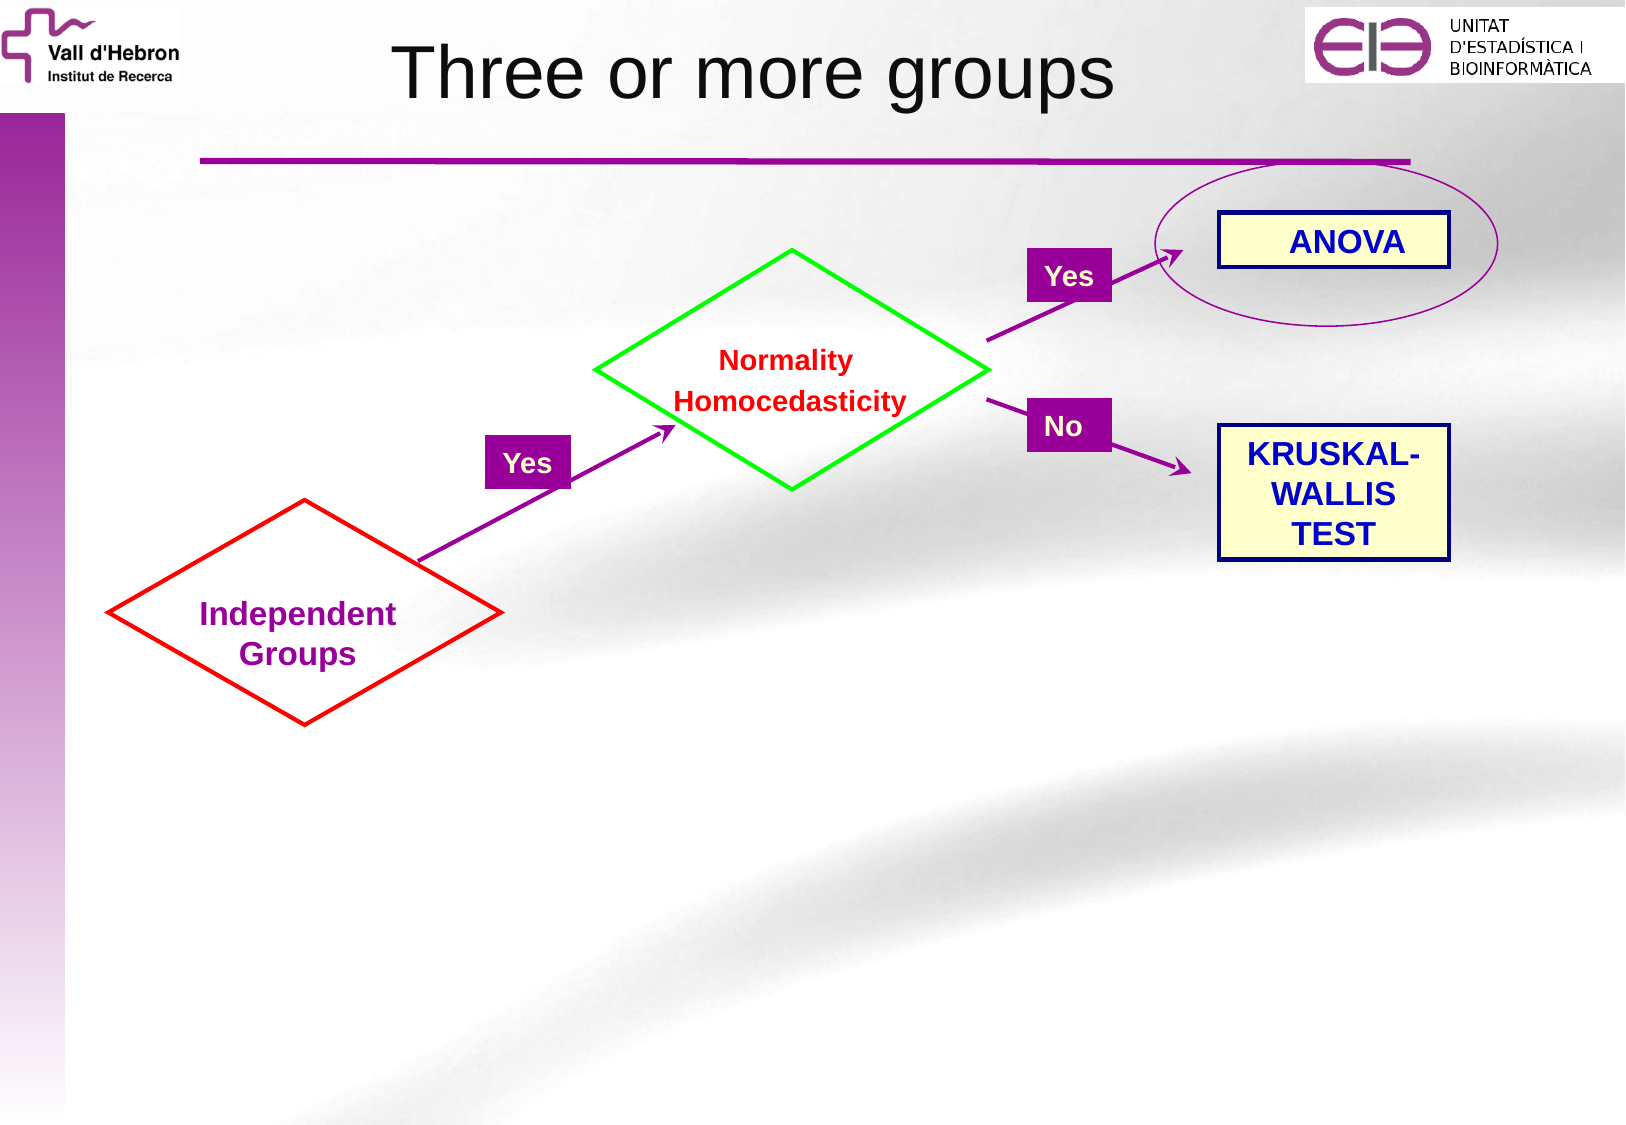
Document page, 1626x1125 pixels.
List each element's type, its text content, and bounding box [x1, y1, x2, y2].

text_box Yes [1029, 249, 1111, 300]
text_box KRUSKAL- WALLIS TEST [1218, 424, 1449, 560]
text_box ANOVA [1218, 212, 1449, 268]
text_box Independent Groups [126, 584, 470, 680]
text_box No [1029, 399, 1111, 450]
text_box Yes [487, 437, 569, 488]
text_box Normality Homocedasticity [608, 334, 972, 425]
picture [0, 0, 1625, 1125]
text_box Three or more groups [257, 0, 1250, 138]
